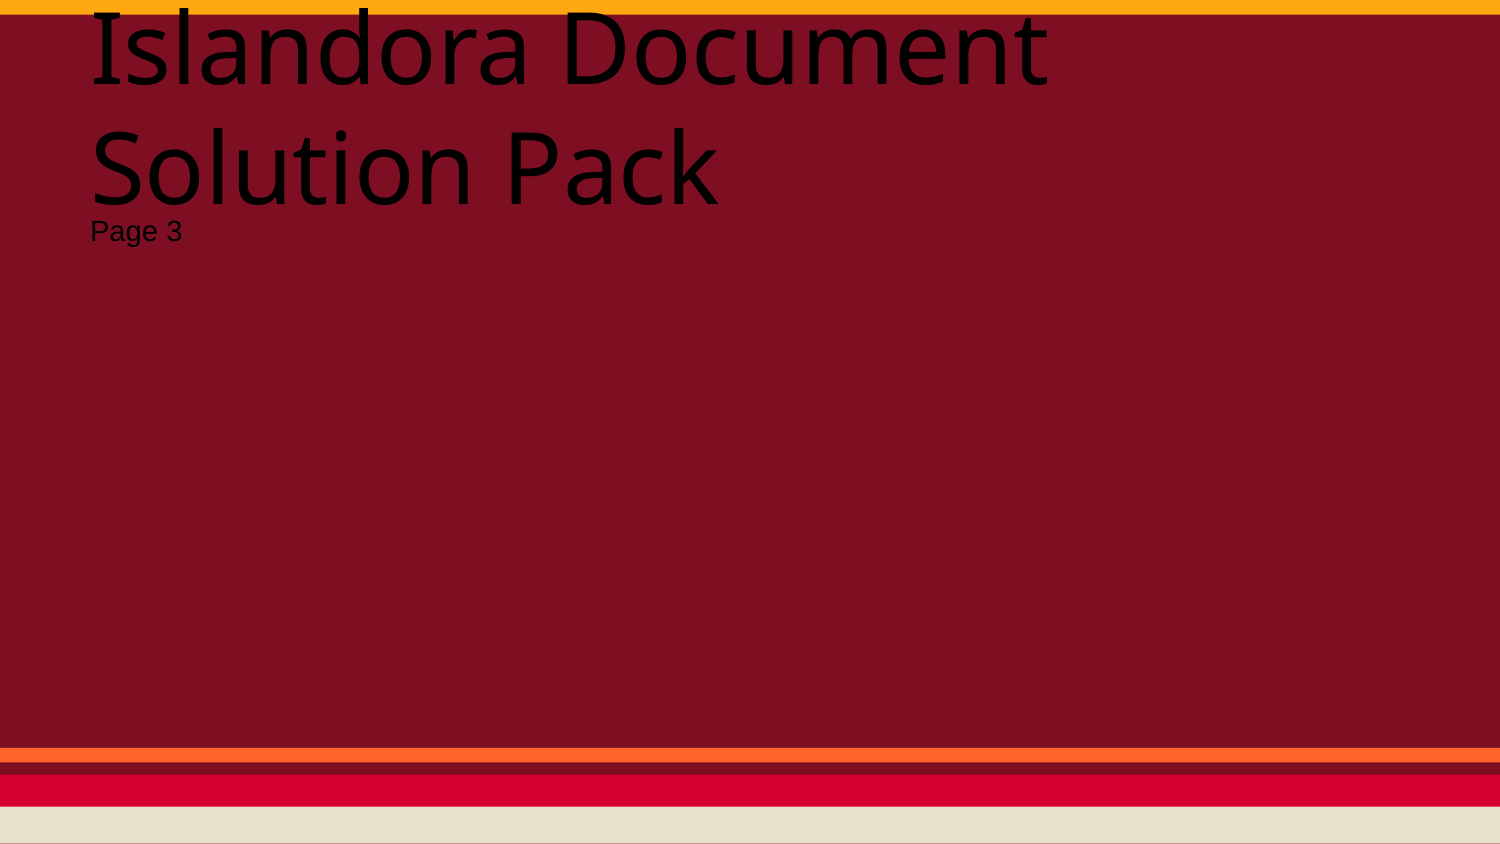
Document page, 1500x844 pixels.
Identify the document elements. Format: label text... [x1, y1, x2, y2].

title Islandora Document Solution Pack [75, 33, 1425, 175]
list Page 3 [75, 196, 1425, 733]
